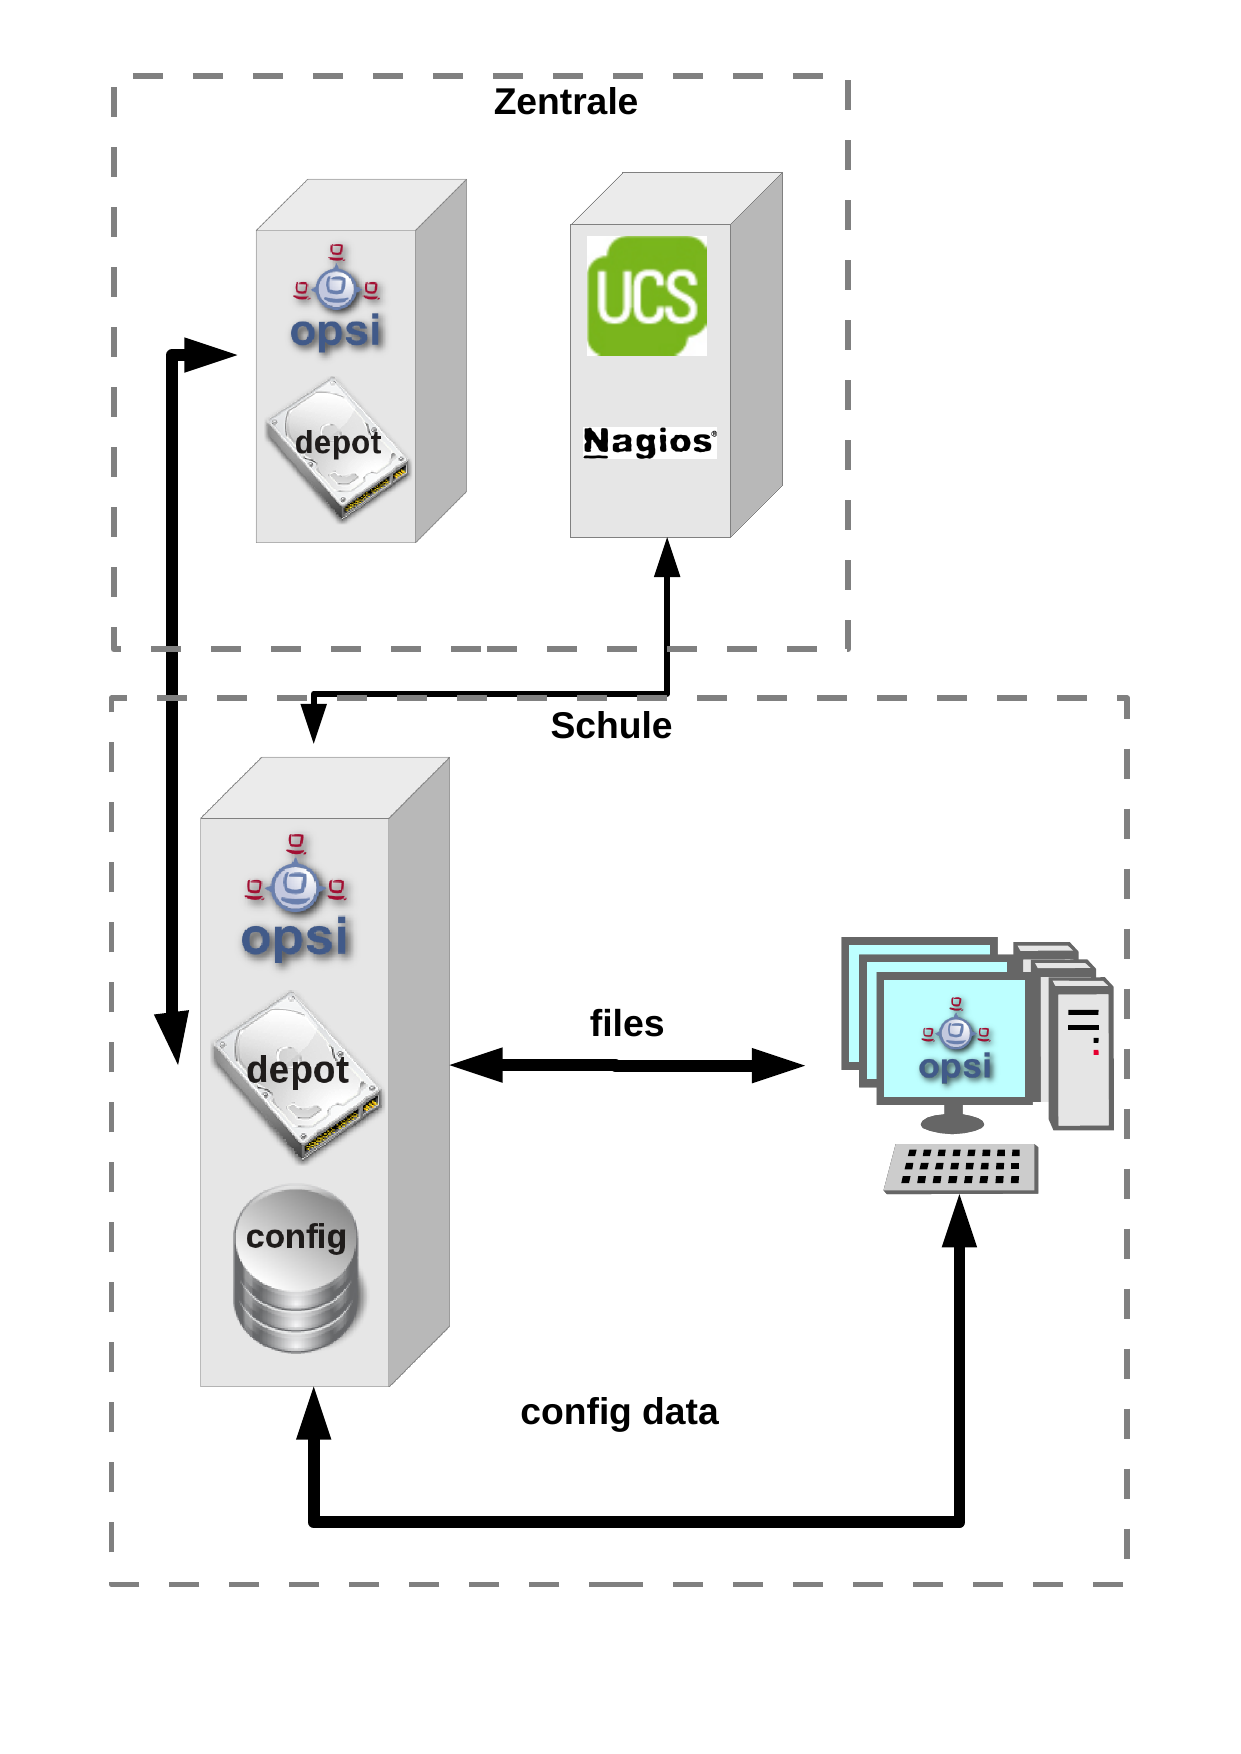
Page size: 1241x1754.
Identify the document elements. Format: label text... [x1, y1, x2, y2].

text_box Zentrale [479, 72, 739, 183]
text_box Schule [535, 697, 818, 763]
text_box [111, 698, 1128, 1585]
text_box [113, 75, 849, 650]
